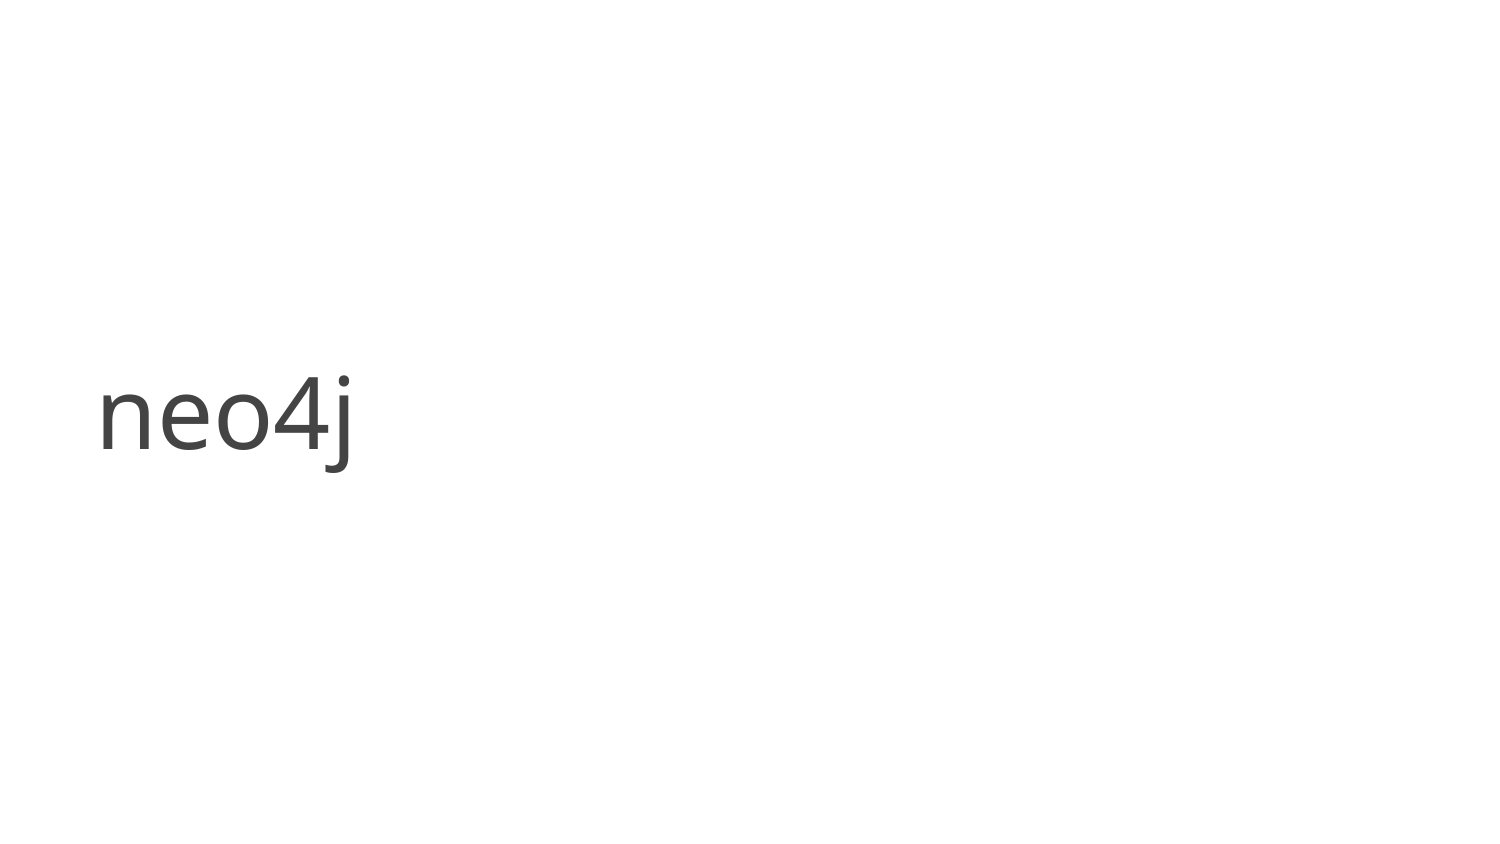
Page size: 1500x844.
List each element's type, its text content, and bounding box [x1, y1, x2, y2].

title neo4j [80, 73, 1125, 745]
